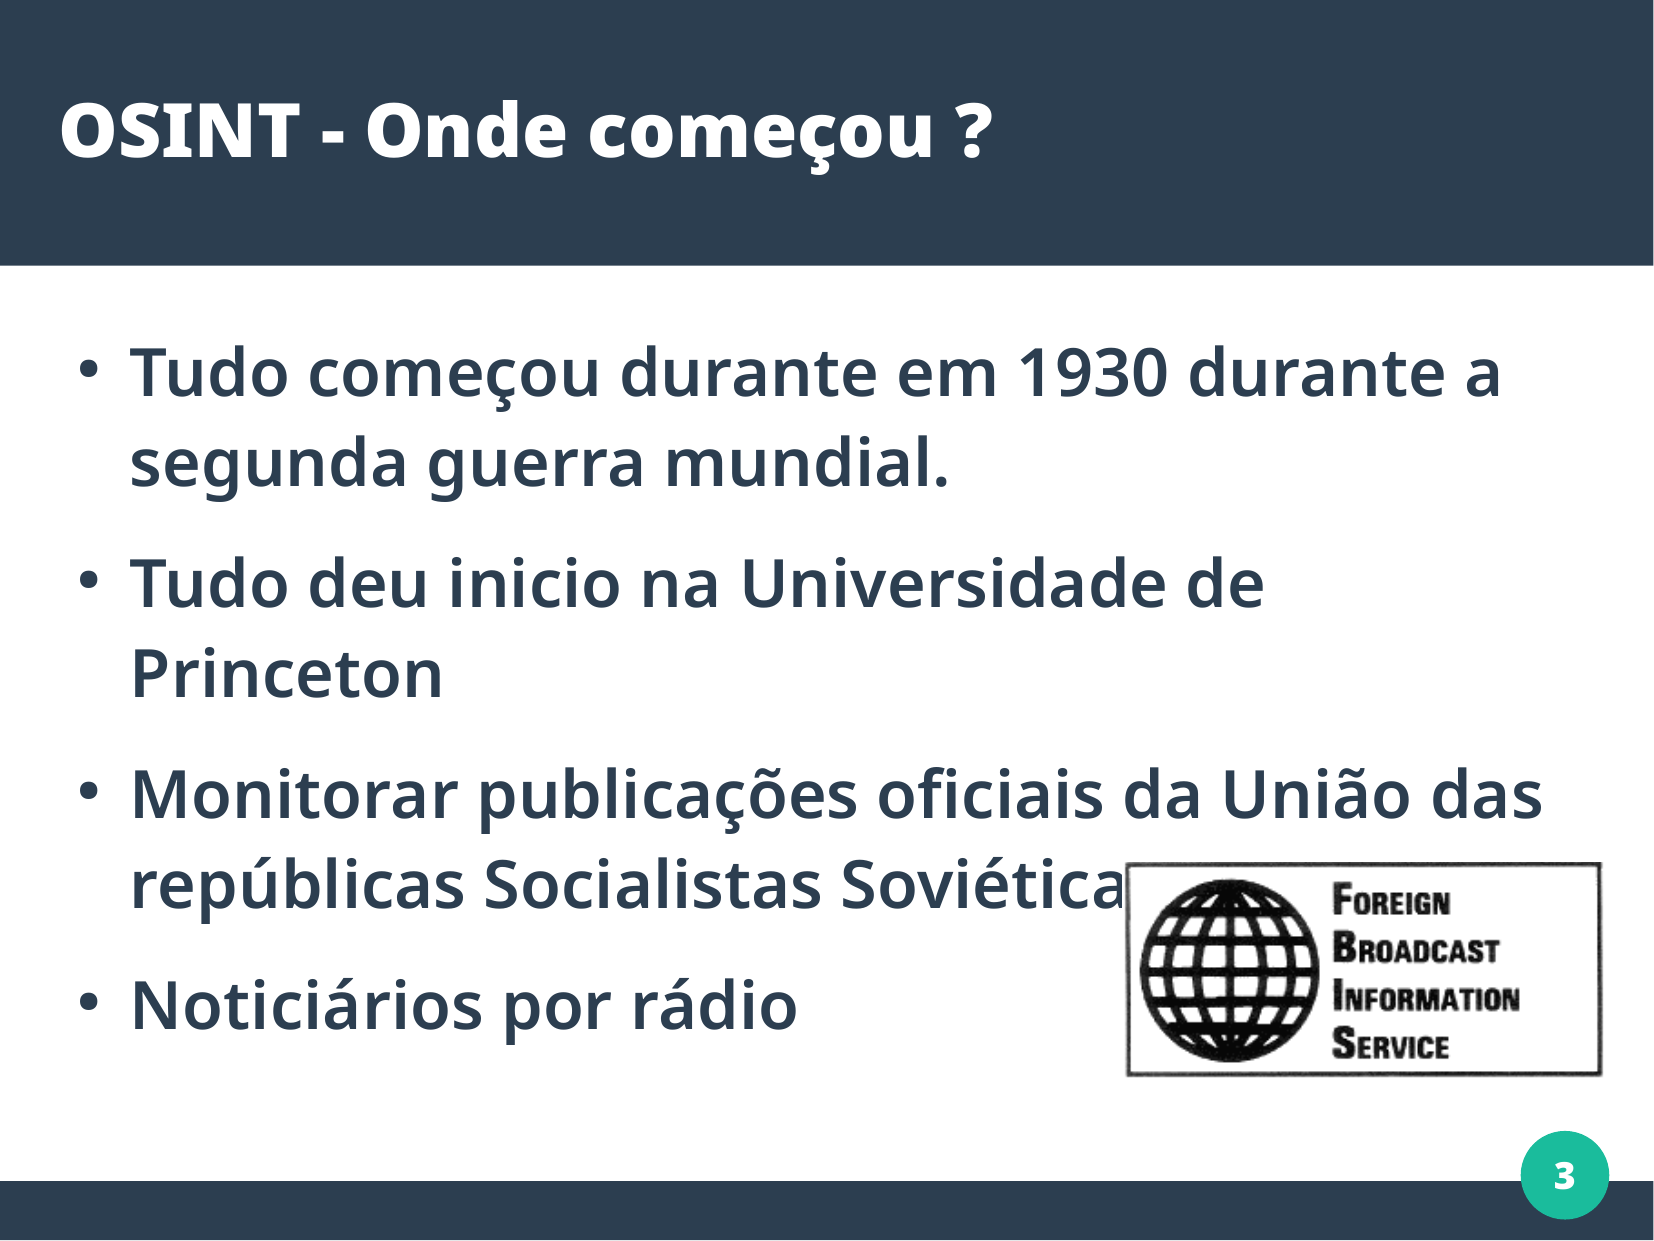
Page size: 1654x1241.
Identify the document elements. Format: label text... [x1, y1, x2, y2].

list Tudo começou durante em 1930 durante a segunda guerra mundial. Tudo deu inicio na Universidade de Princeton Monitorar publicações oficiais da União das repúblicas Socialistas Soviéticas. Noticiários por rádio [59, 324, 1595, 1152]
title OSINT - Onde começou ? [59, 49, 1595, 207]
picture [1122, 862, 1605, 1081]
